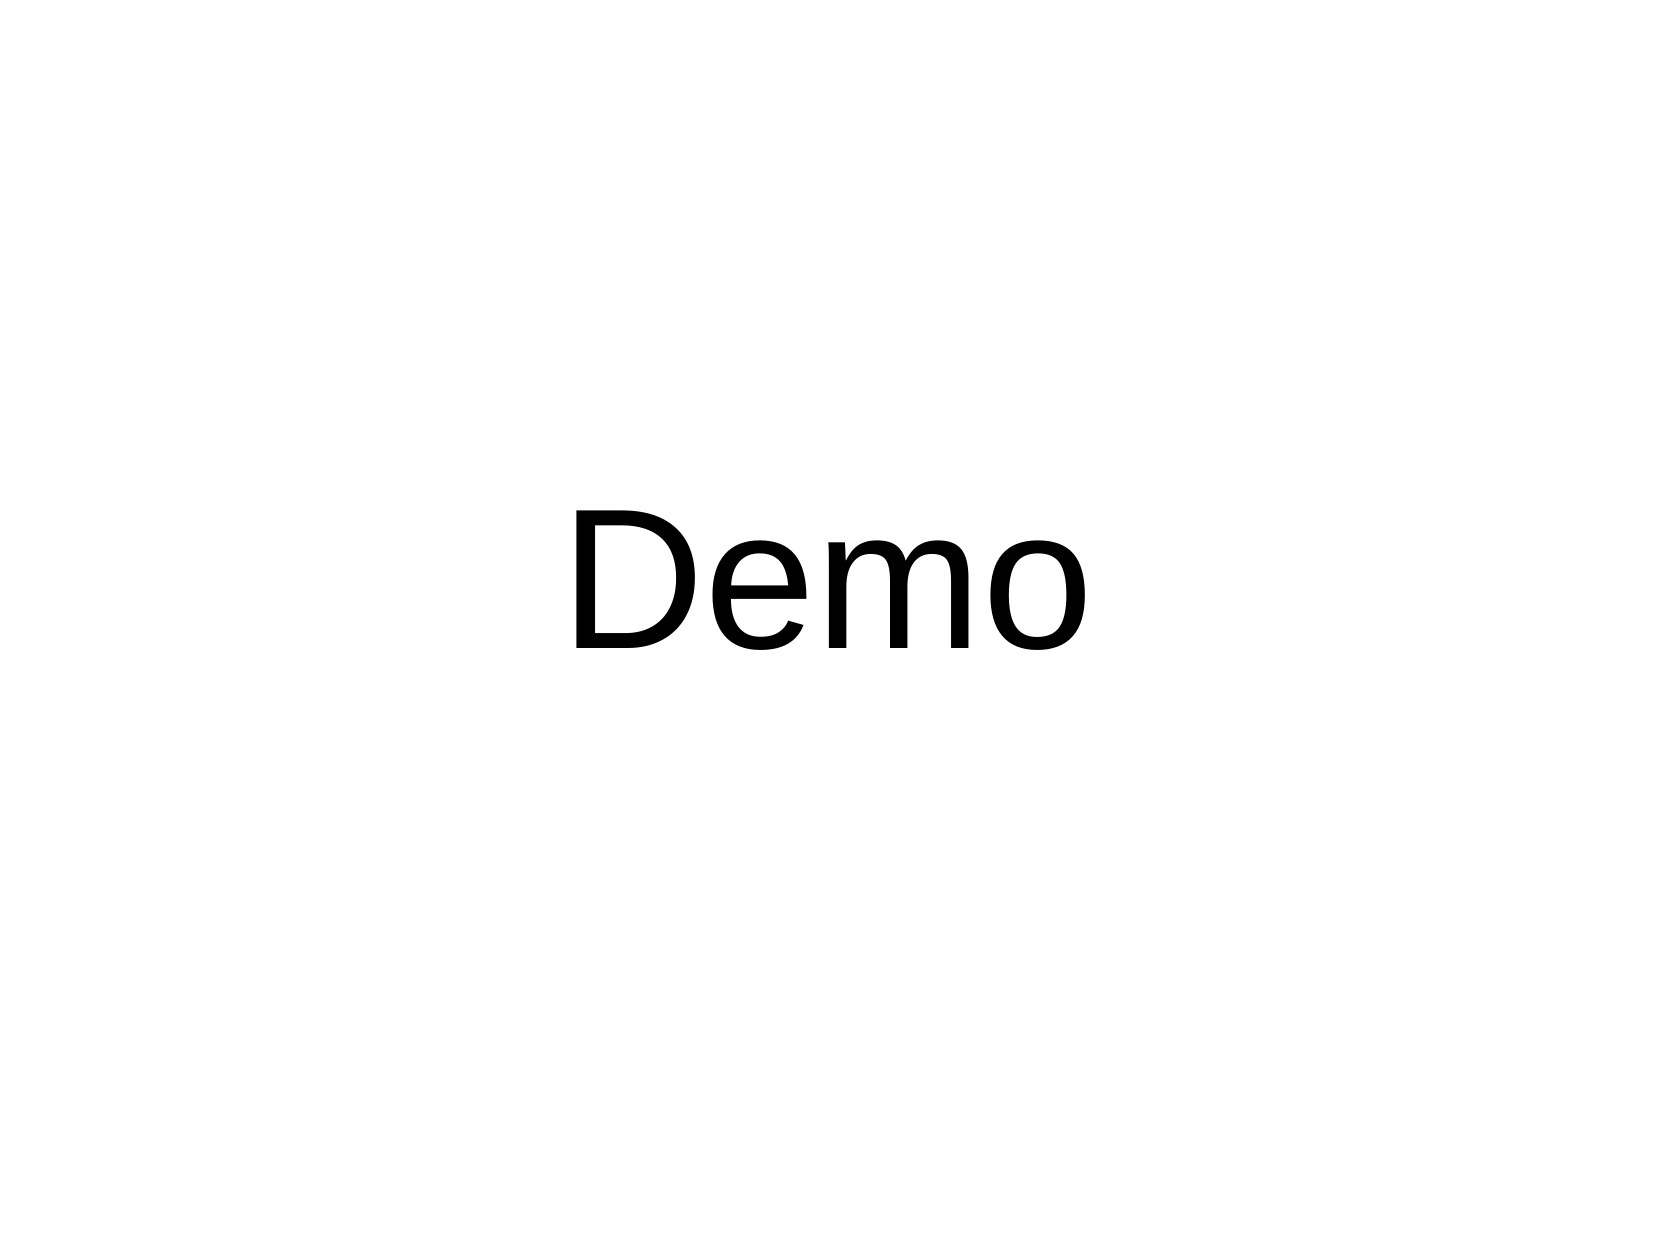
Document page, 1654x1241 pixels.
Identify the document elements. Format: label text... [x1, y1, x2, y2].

subtitle Demo [82, 49, 1571, 1109]
